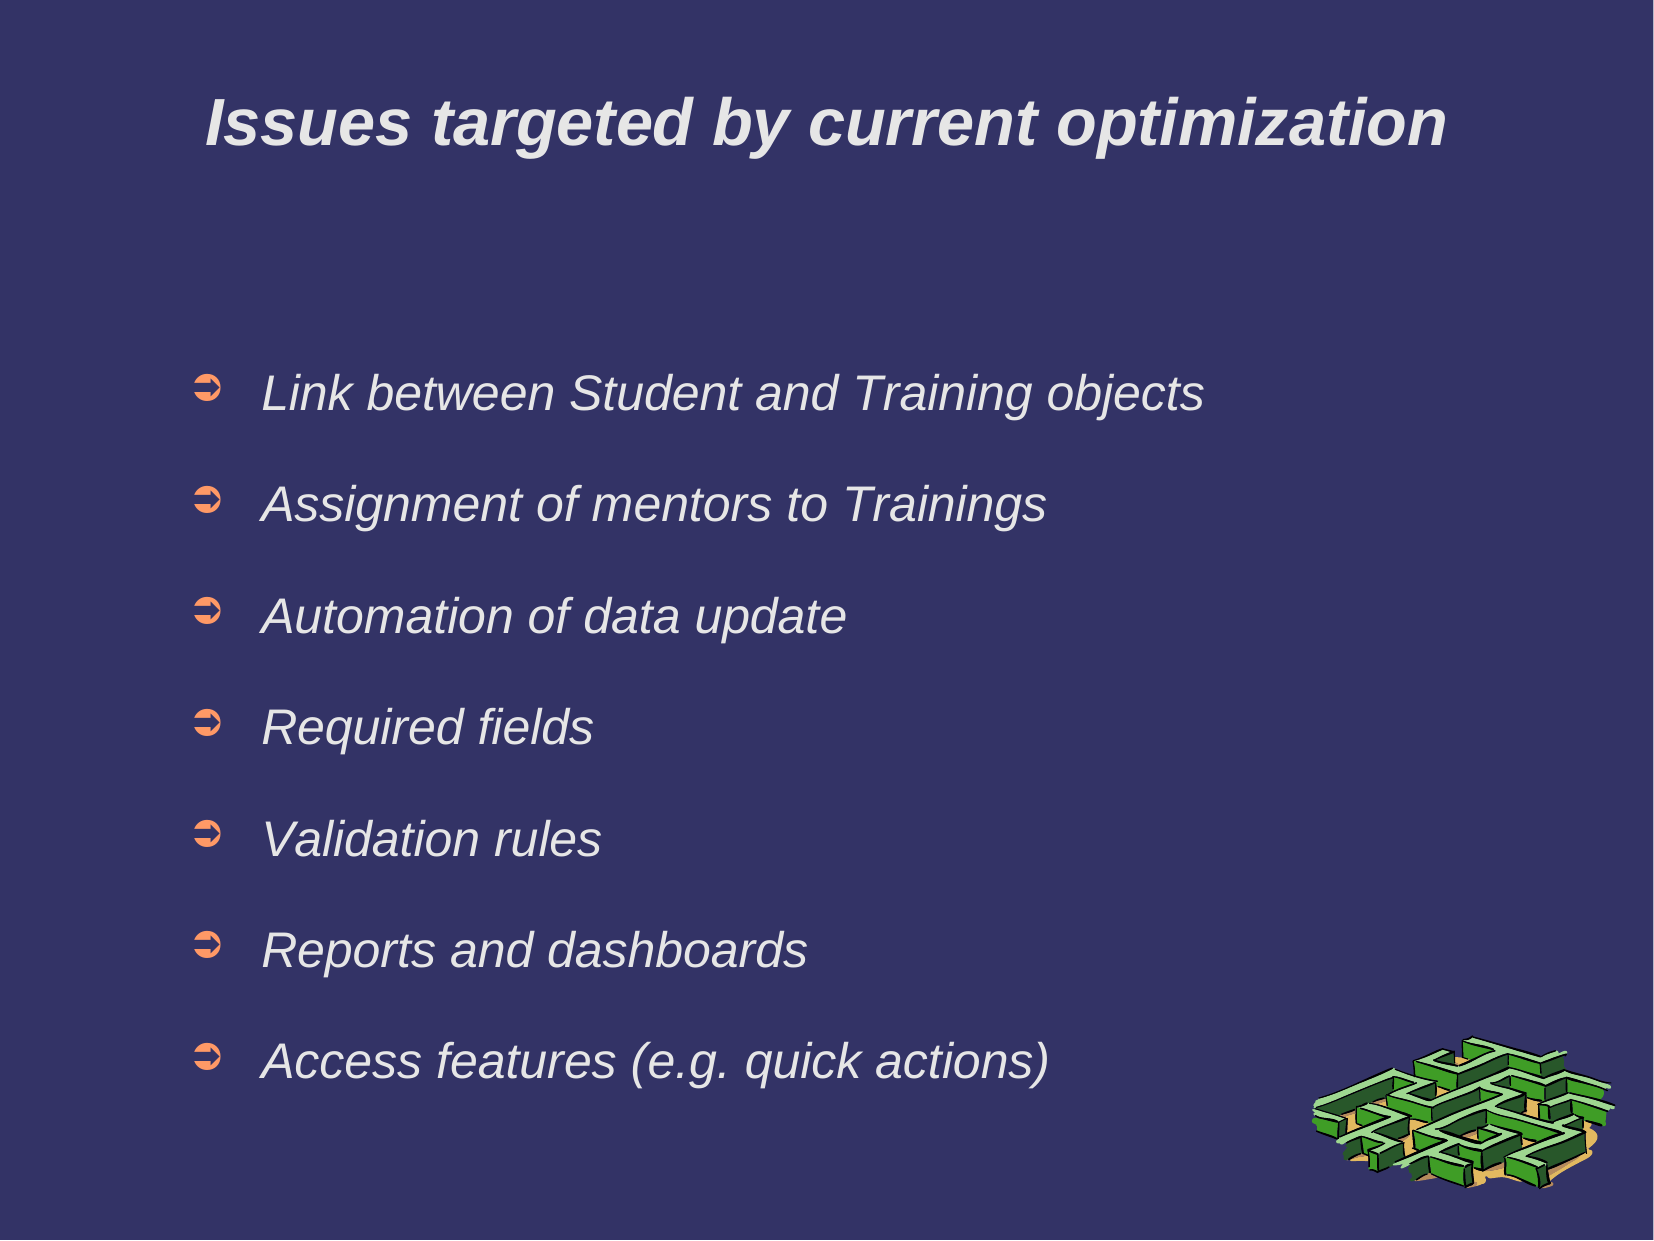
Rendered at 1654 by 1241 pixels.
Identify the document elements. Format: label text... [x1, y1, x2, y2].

list Link between Student and Training objects Assignment of mentors to Trainings Automation of data update Required fields Validation rules Reports and dashboards Access features (e.g. quick actions) [178, 364, 1570, 1090]
title Issues targeted by current optimization [121, 19, 1534, 227]
